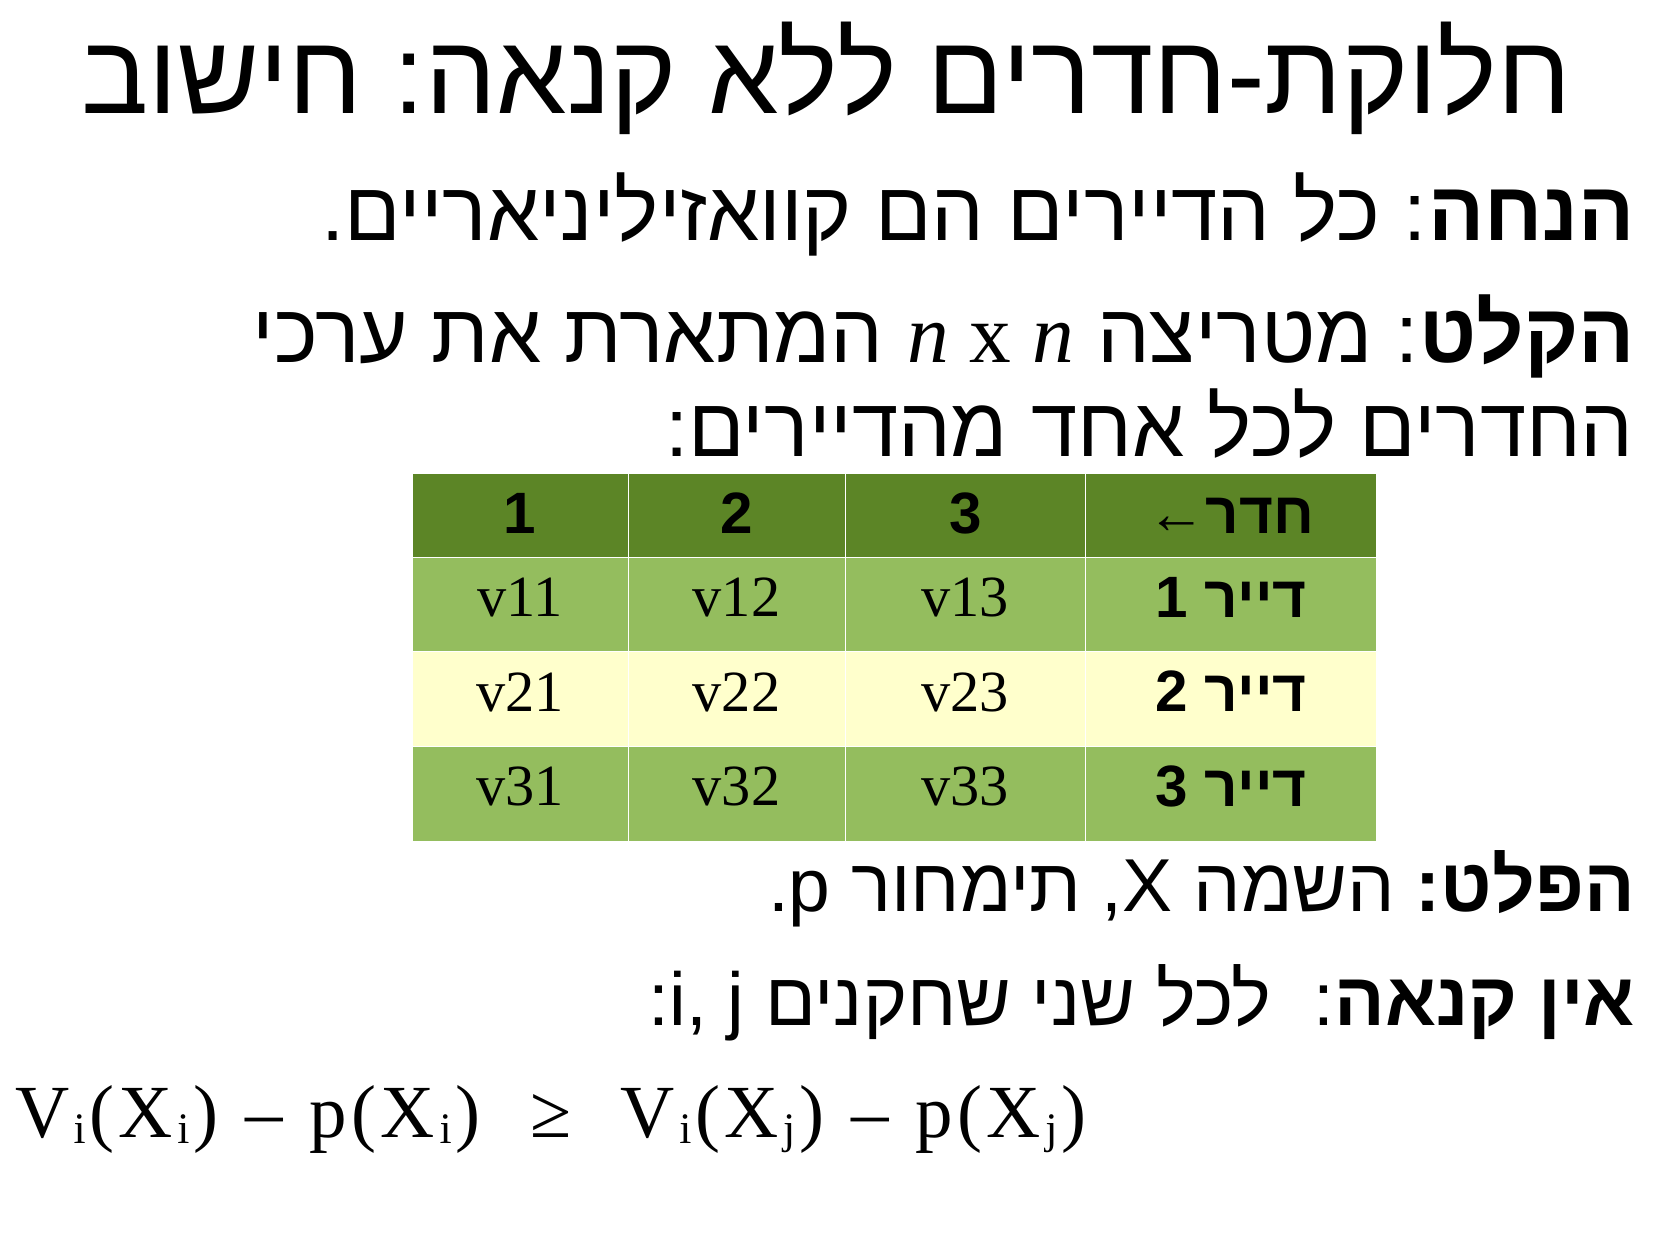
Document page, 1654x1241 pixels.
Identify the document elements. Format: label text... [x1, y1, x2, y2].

table_cell v11 [413, 558, 628, 651]
table_cell v21 [413, 652, 628, 746]
table_cell v12 [629, 558, 845, 651]
table_cell v22 [629, 652, 845, 746]
list הנחה: כל הדיירים הם קוואזיליניאריים. הקלט: מטריצה n x n המתארת את ערכי החדרים לכל אחד מהדיירים: הפלט: השמה X, תימחור p. אין קנאה: לכל שני שחקנים i, j: Vi(Xi) – p(Xi) ≥ Vi(Xj) – p(Xj) [15, 165, 1636, 1201]
table_cell v23 [846, 652, 1085, 746]
table_header חדר← [1086, 474, 1376, 557]
table_cell דייר 1 [1086, 558, 1376, 651]
table_cell דייר 2 [1086, 652, 1376, 746]
table_cell v32 [629, 747, 845, 841]
table_cell v33 [846, 747, 1085, 841]
table_cell דייר 3 [1086, 747, 1376, 841]
table_header 3 [846, 474, 1085, 557]
table_header 2 [629, 474, 845, 557]
table_cell v31 [413, 747, 628, 841]
title חלוקת-חדרים ללא קנאה: חישוב [0, 0, 1654, 151]
table_header 1 [413, 474, 628, 557]
table_cell v13 [846, 558, 1085, 651]
